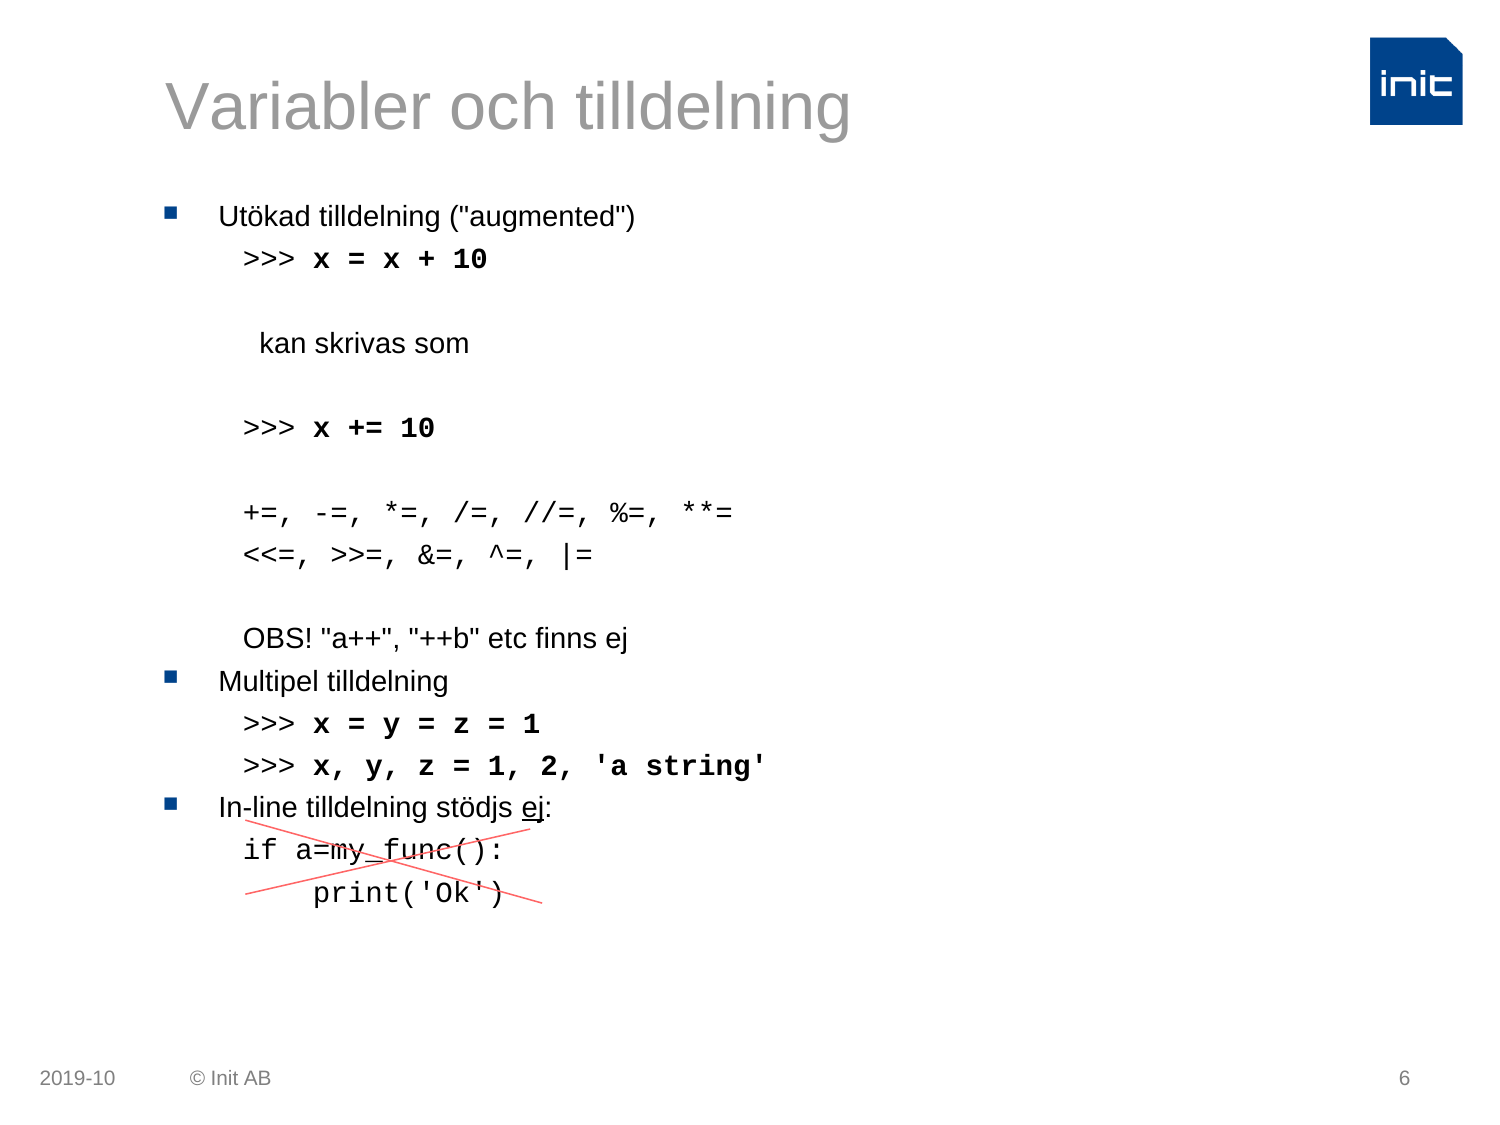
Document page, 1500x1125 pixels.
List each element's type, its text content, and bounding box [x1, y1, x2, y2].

text_box © Init AB [174, 1037, 1326, 1098]
picture [1370, 37, 1463, 125]
text_box Variabler och tilldelning [150, 0, 1351, 151]
text_box Utökad tilldelning ("augmented") >>> x = x + 10 kan skrivas som >>> x += 10 +=, -=, *=, /=, //=, %=, **= <<=, >>=, &=, ^=, |= OBS! "a++", "++b" etc finns ej Multipel tilldelning >>> x = y = z = 1 >>> x, y, z = 1, 2, 'a string' In-line tilldelning stödjs ej: if a=my_func(): print('Ok') [150, 189, 1351, 963]
text_box <nummer> [1350, 1037, 1426, 1098]
text_box 2019-10 [24, 1037, 151, 1098]
